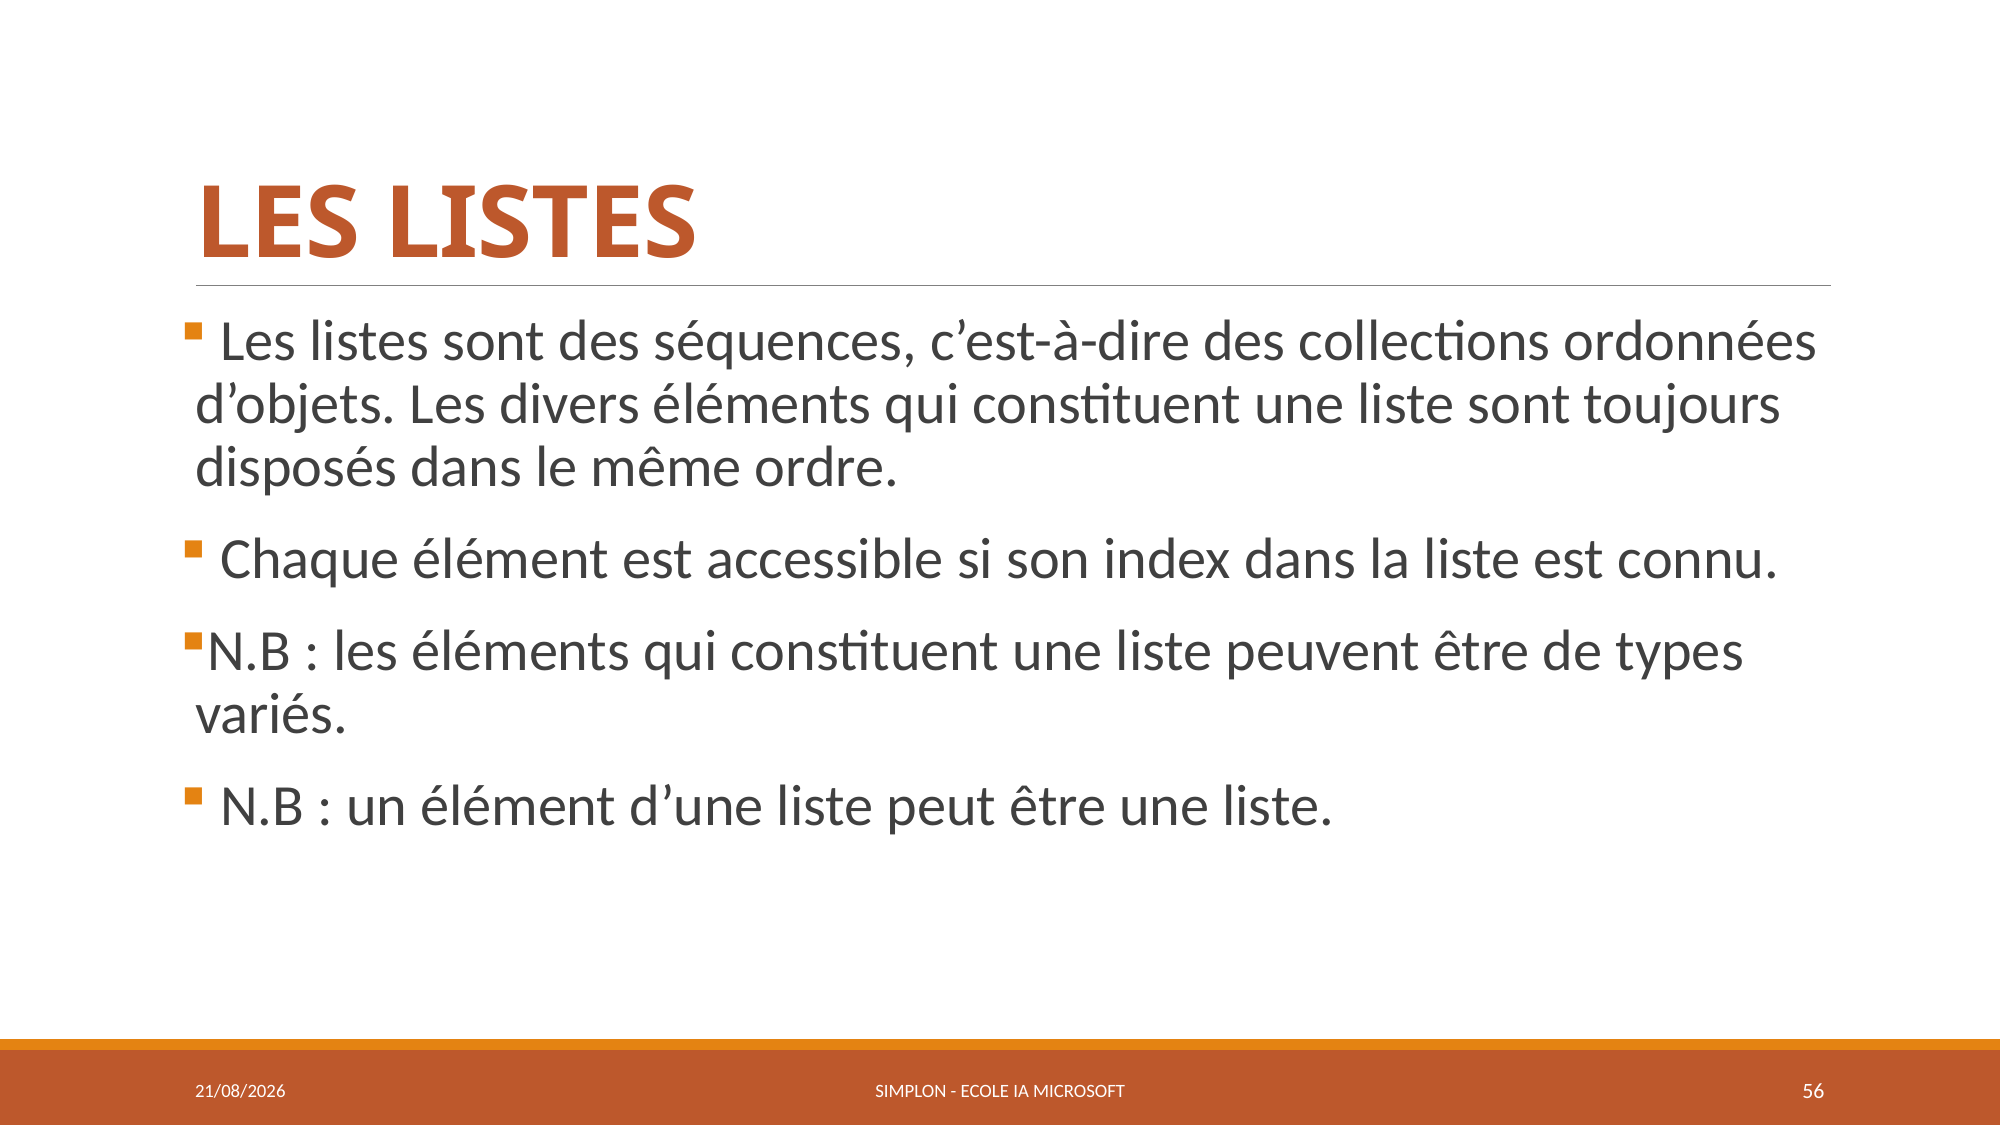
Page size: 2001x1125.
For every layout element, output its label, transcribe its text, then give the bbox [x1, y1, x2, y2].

title LES LISTES [180, 47, 1830, 285]
footer Simplon - Ecole IA Microsoft [604, 1059, 1396, 1120]
slide_number 16/01/2020 [180, 1059, 586, 1120]
slide_number <numéro> [1624, 1059, 1840, 1120]
list Les listes sont des séquences, c’est-à-dire des collections ordonnées d’objets. Les divers éléments qui constituent une liste sont toujours disposés dans le même ordre. Chaque élément est accessible si son index dans la liste est connu. N.B : les éléments qui constituent une liste peuvent être de types variés. N.B : un élément d’une liste peut être une liste. [180, 302, 1830, 976]
